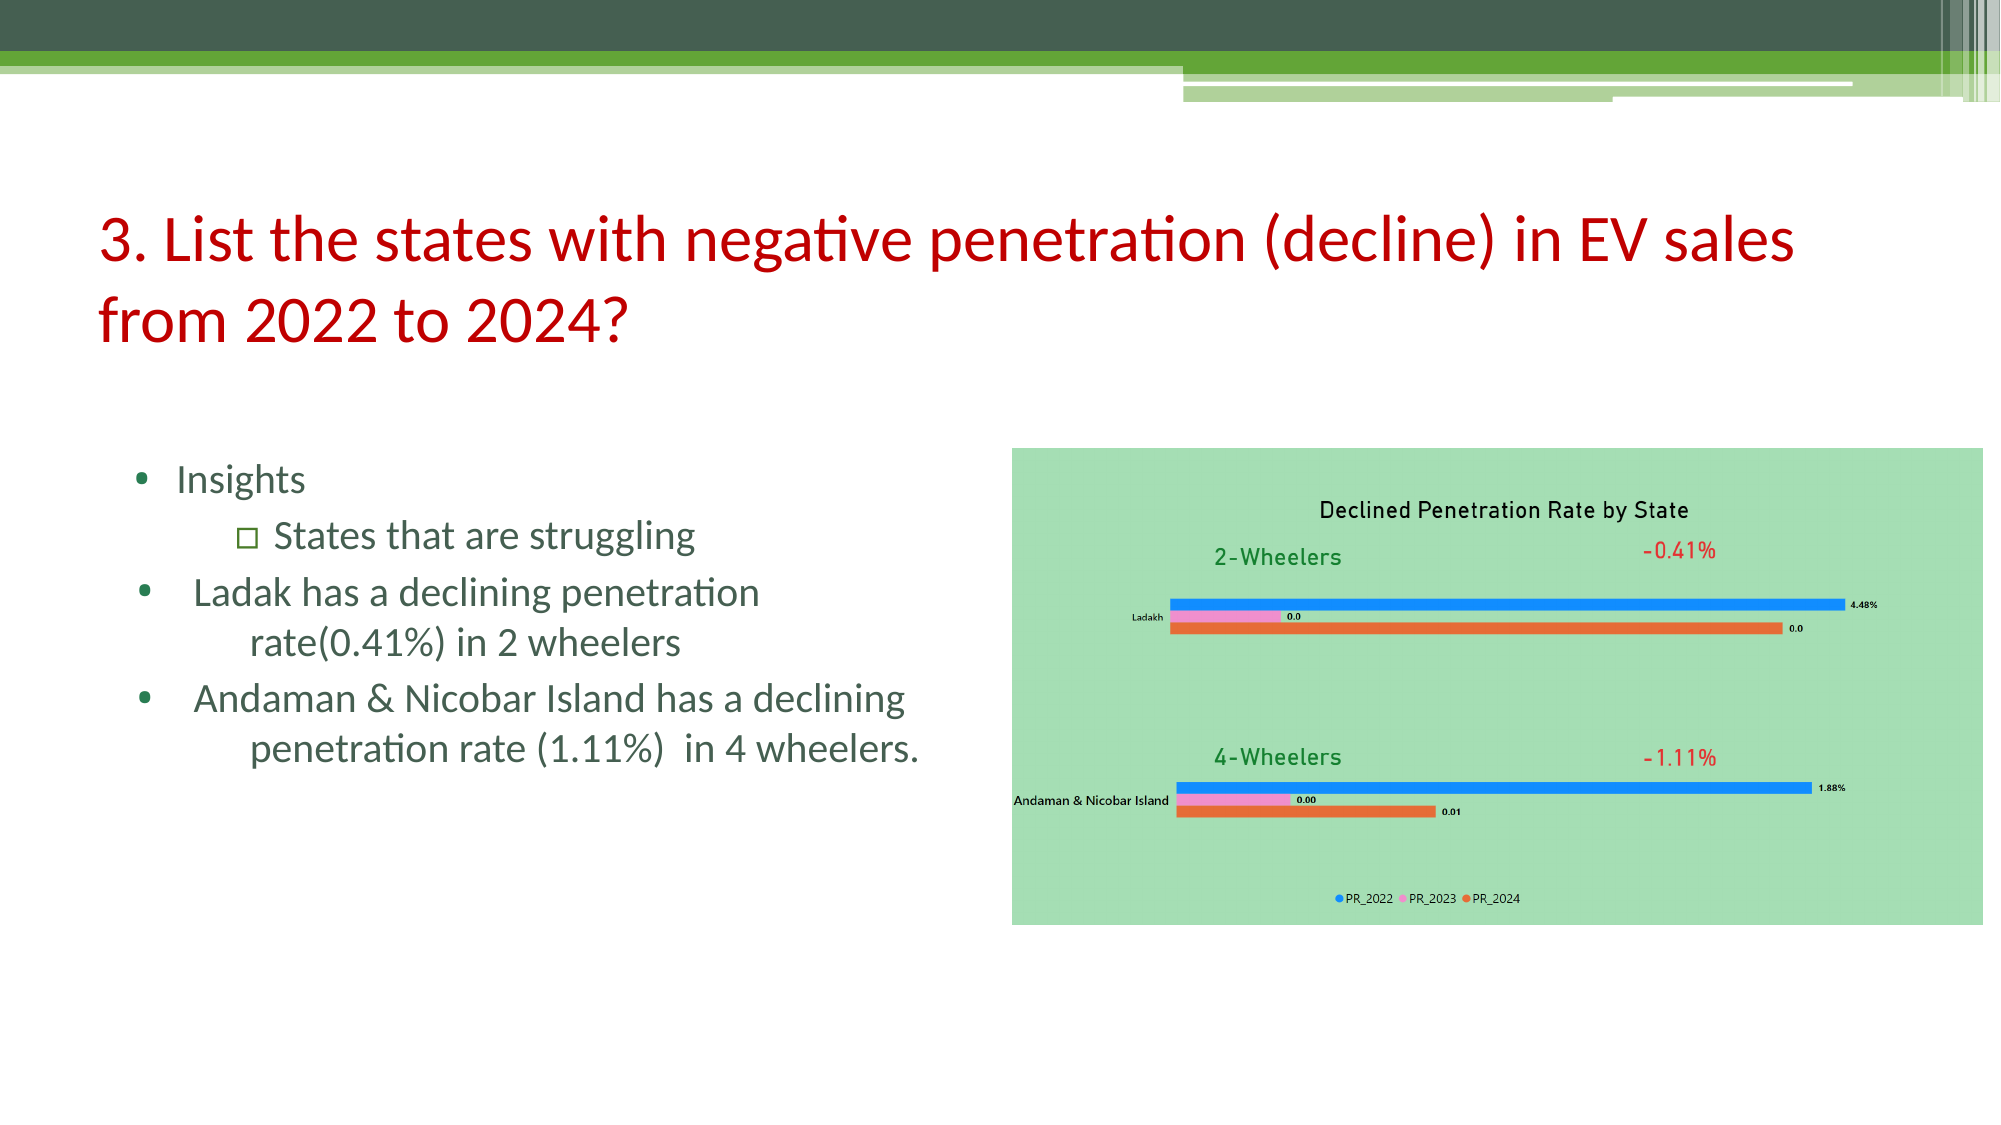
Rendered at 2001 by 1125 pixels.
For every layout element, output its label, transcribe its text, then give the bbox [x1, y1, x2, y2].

title 3. List the states with negative penetration (decline) in EV sales from 2022 to 2024? [83, 187, 1917, 364]
list Insights States that are struggling Ladak has a declining penetration rate(0.41%) in 2 wheelers Andaman & Nicobar Island has a declining penetration rate (1.11%) in 4 wheelers. [83, 444, 968, 1082]
picture [1012, 448, 1983, 925]
